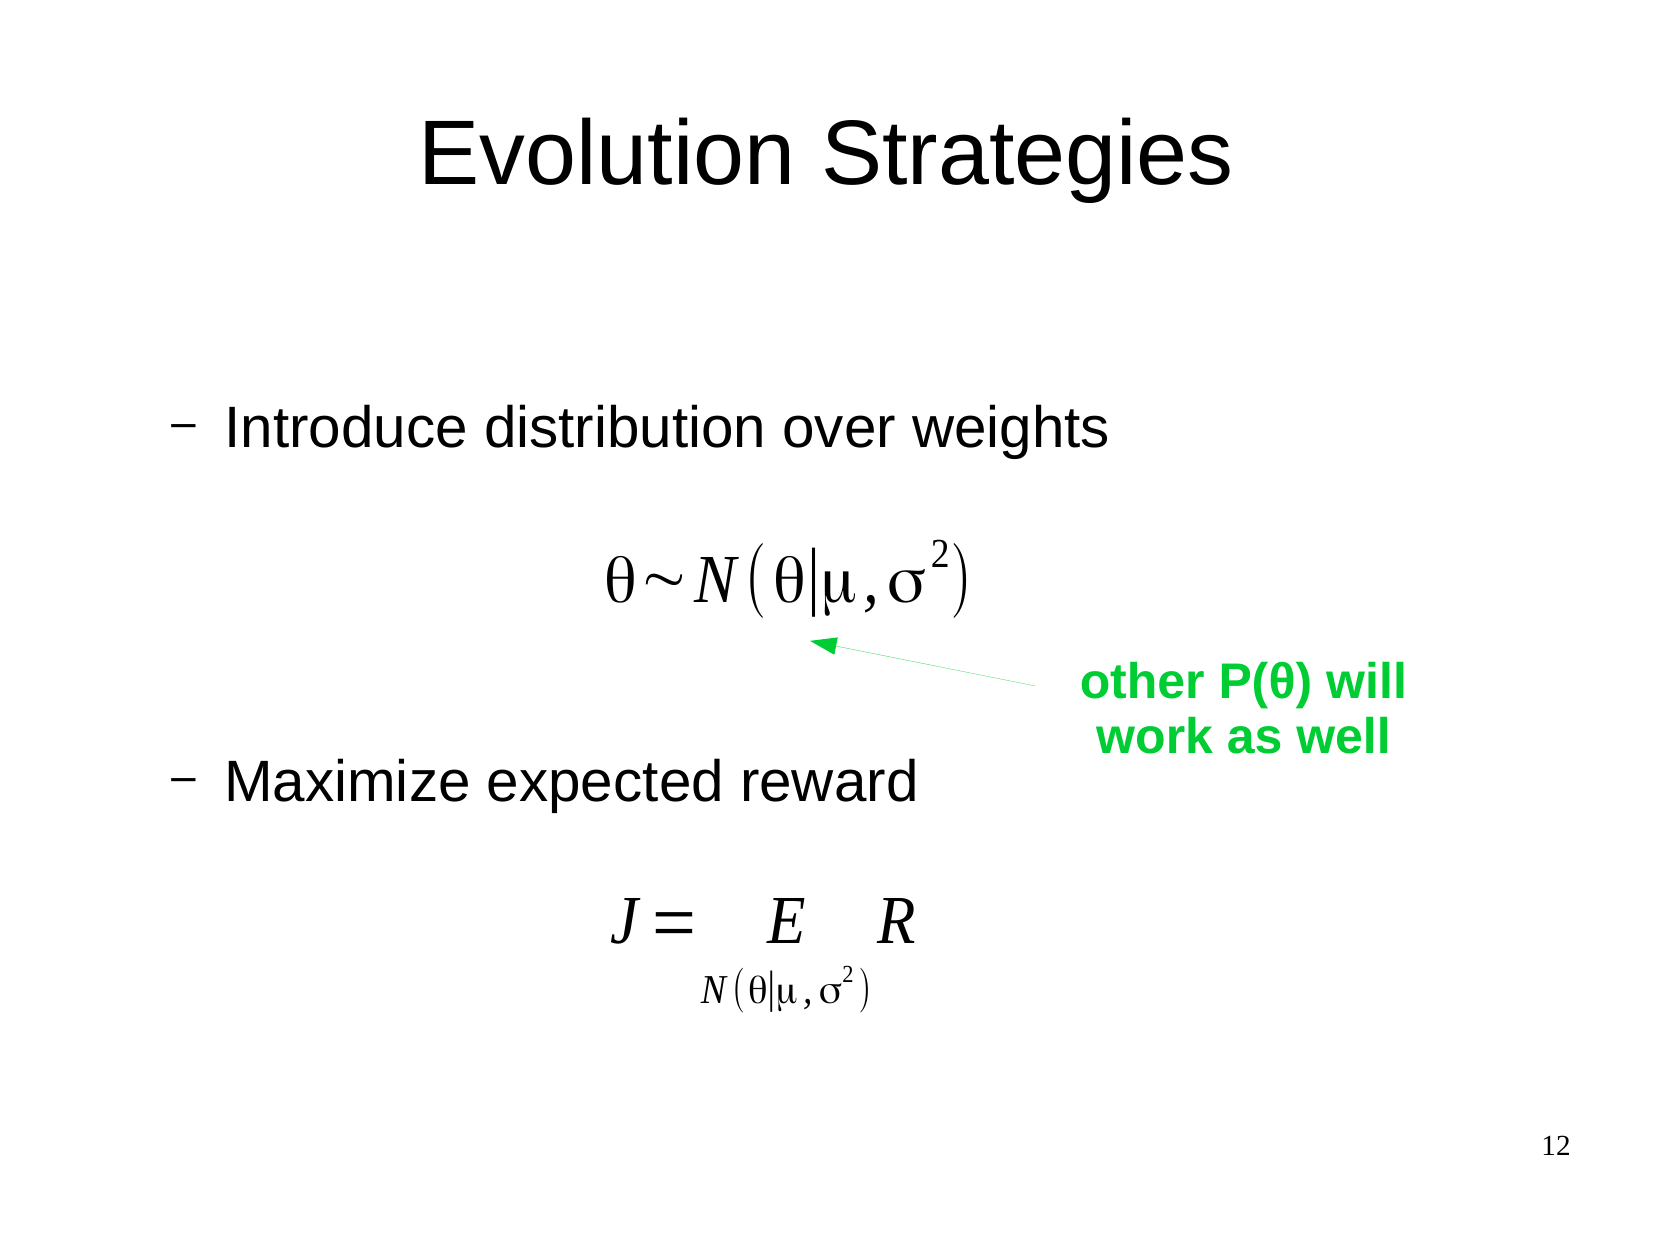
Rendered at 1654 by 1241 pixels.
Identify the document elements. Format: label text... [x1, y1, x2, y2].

chart [588, 528, 989, 621]
list Introduce distribution over weights Maximize expected reward [82, 290, 1571, 1241]
text_box other P(θ) will work as well [1065, 645, 1423, 773]
title Evolution Strategies [82, 49, 1571, 257]
chart [594, 883, 936, 1016]
